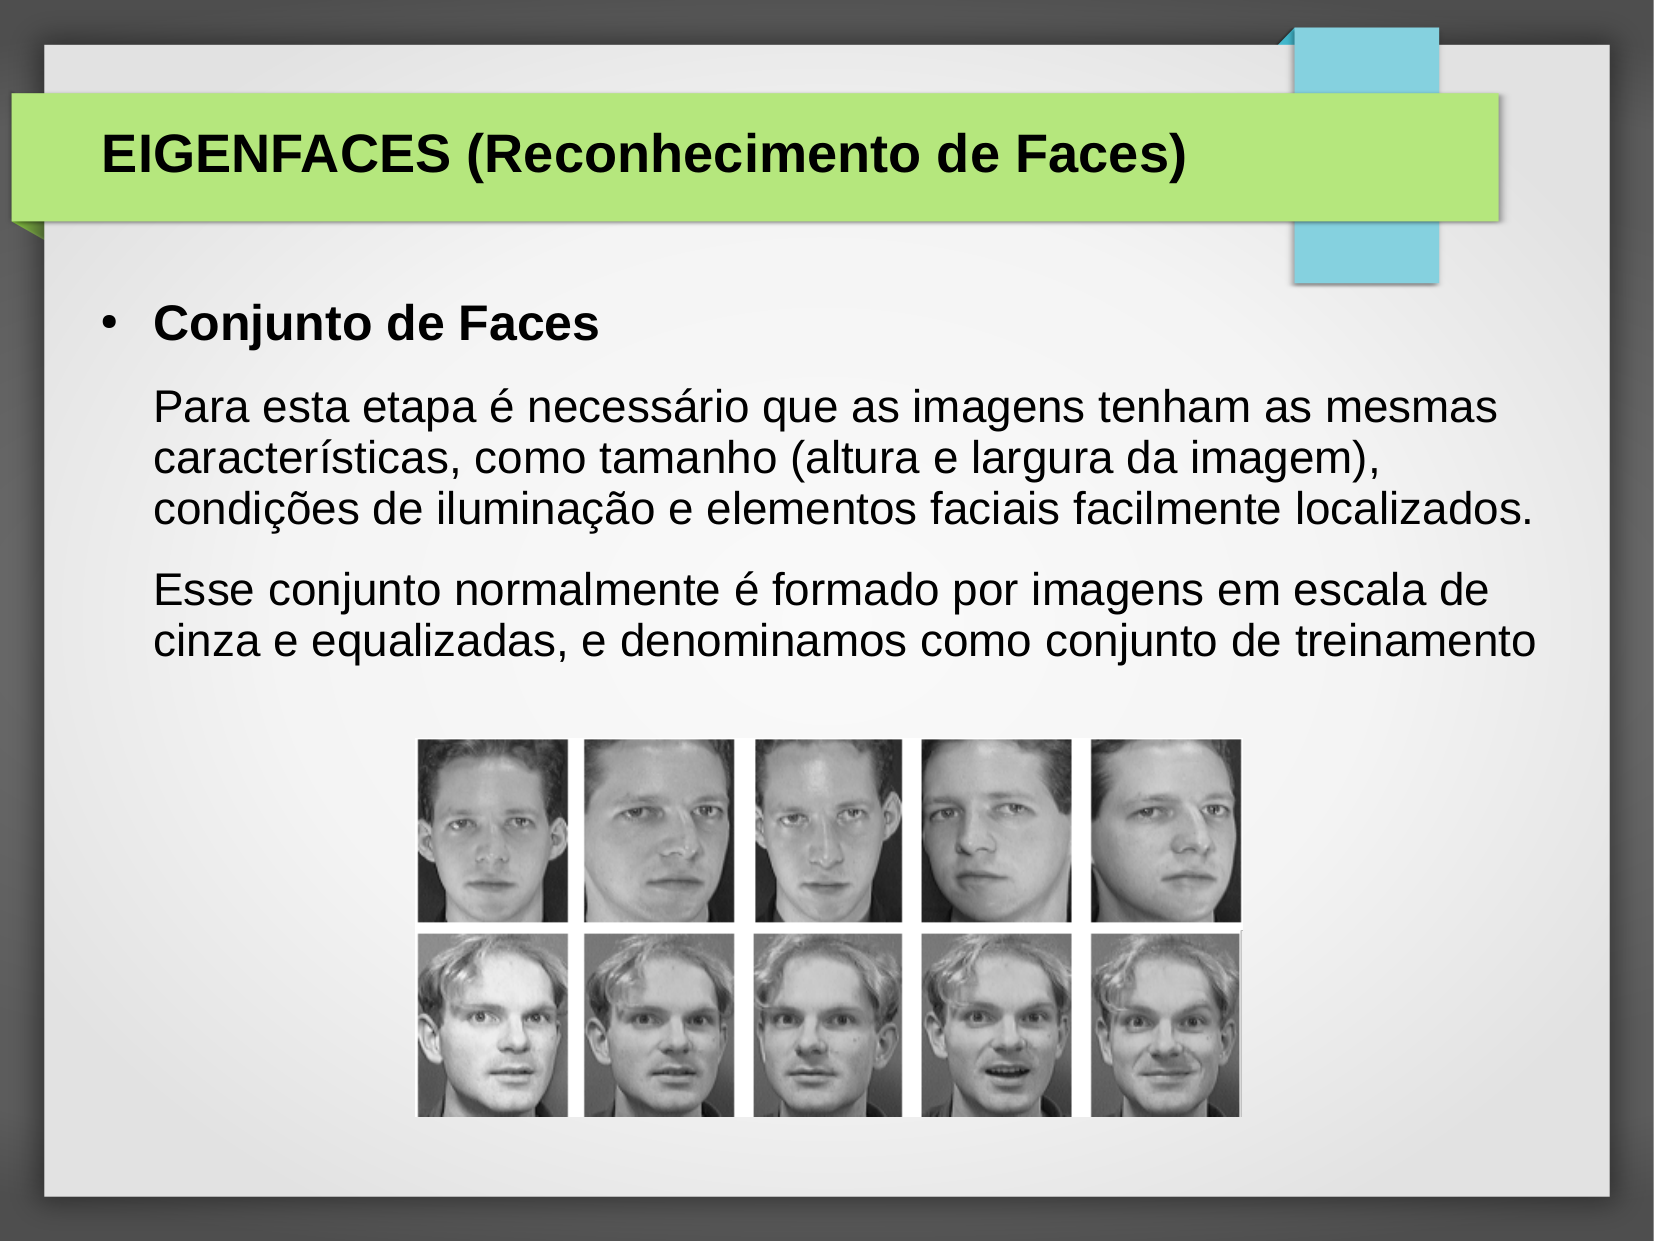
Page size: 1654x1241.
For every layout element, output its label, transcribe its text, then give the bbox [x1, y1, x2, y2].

list Conjunto de Faces Para esta etapa é necessário que as imagens tenham as mesmas características, como tamanho (altura e largura da imagem), condições de iluminação e elementos faciais facilmente localizados. Esse conjunto normalmente é formado por imagens em escala de cinza e equalizadas, e denominamos como conjunto de treinamento [82, 295, 1571, 1015]
picture [0, 0, 1654, 1241]
title EIGENFACES (Reconhecimento de Faces) [82, 94, 1264, 213]
